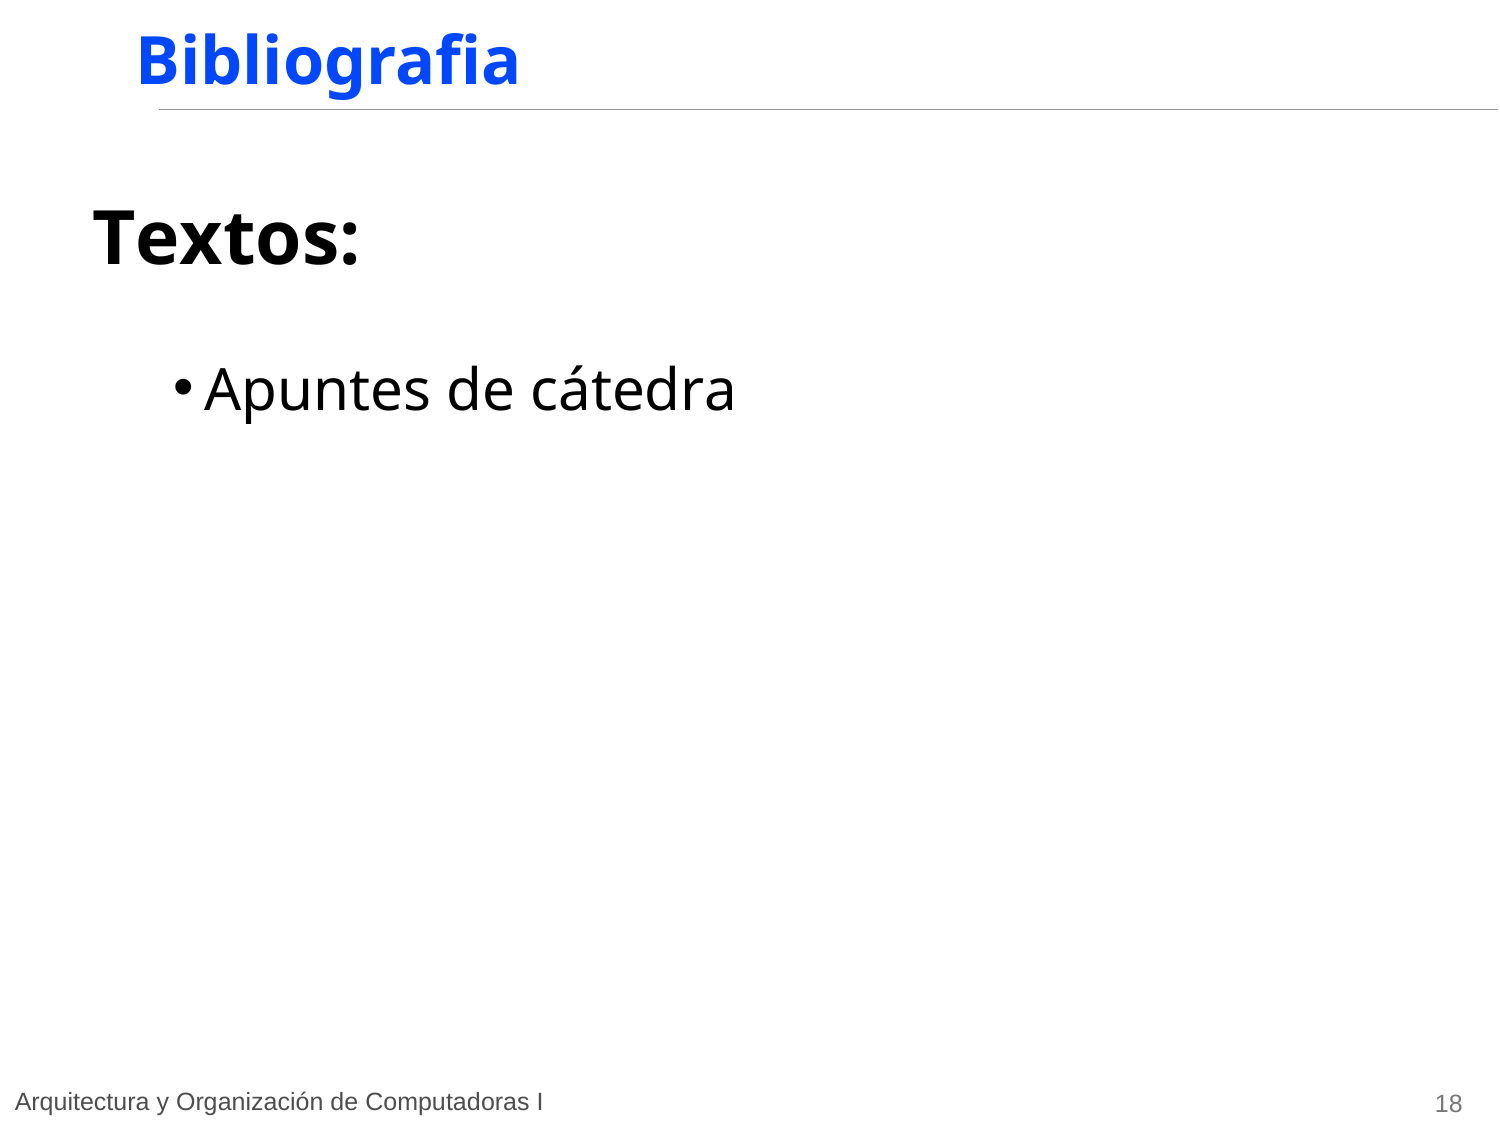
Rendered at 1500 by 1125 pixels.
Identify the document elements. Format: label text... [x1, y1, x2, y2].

title Bibliografia [124, 24, 827, 183]
text_box Arquitectura y Organización de Computadoras I [0, 1078, 638, 1125]
text_box <number> [1420, 1079, 1500, 1125]
text_box Textos: Apuntes de cátedra [81, 199, 1407, 521]
